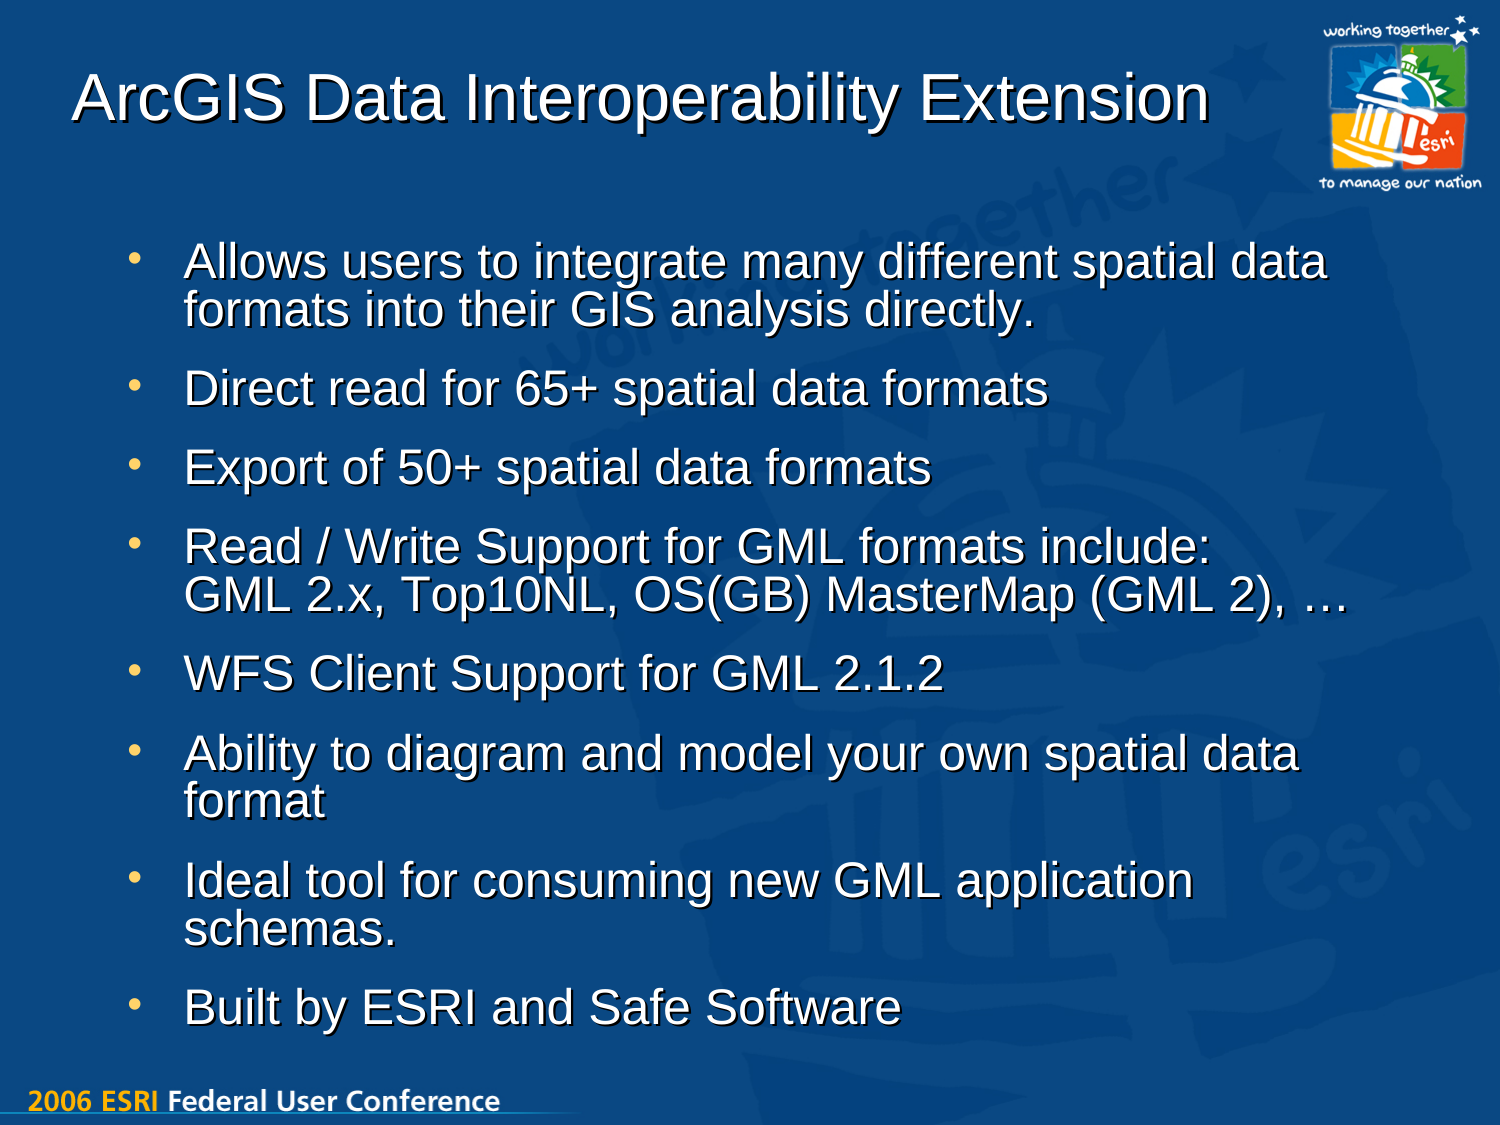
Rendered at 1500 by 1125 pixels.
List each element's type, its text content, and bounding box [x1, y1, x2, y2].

list Allows users to integrate many different spatial data formats into their GIS analysis directly. Direct read for 65+ spatial data formats Export of 50+ spatial data formats Read / Write Support for GML formats include: GML 2.x, Top10NL, OS(GB) MasterMap (GML 2), … WFS Client Support for GML 2.1.2 Ability to diagram and model your own spatial data format Ideal tool for consuming new GML application schemas. Built by ESRI and Safe Software [112, 232, 1424, 1042]
picture [0, 0, 1500, 1125]
title ArcGIS Data Interoperability Extension [56, 58, 1299, 253]
